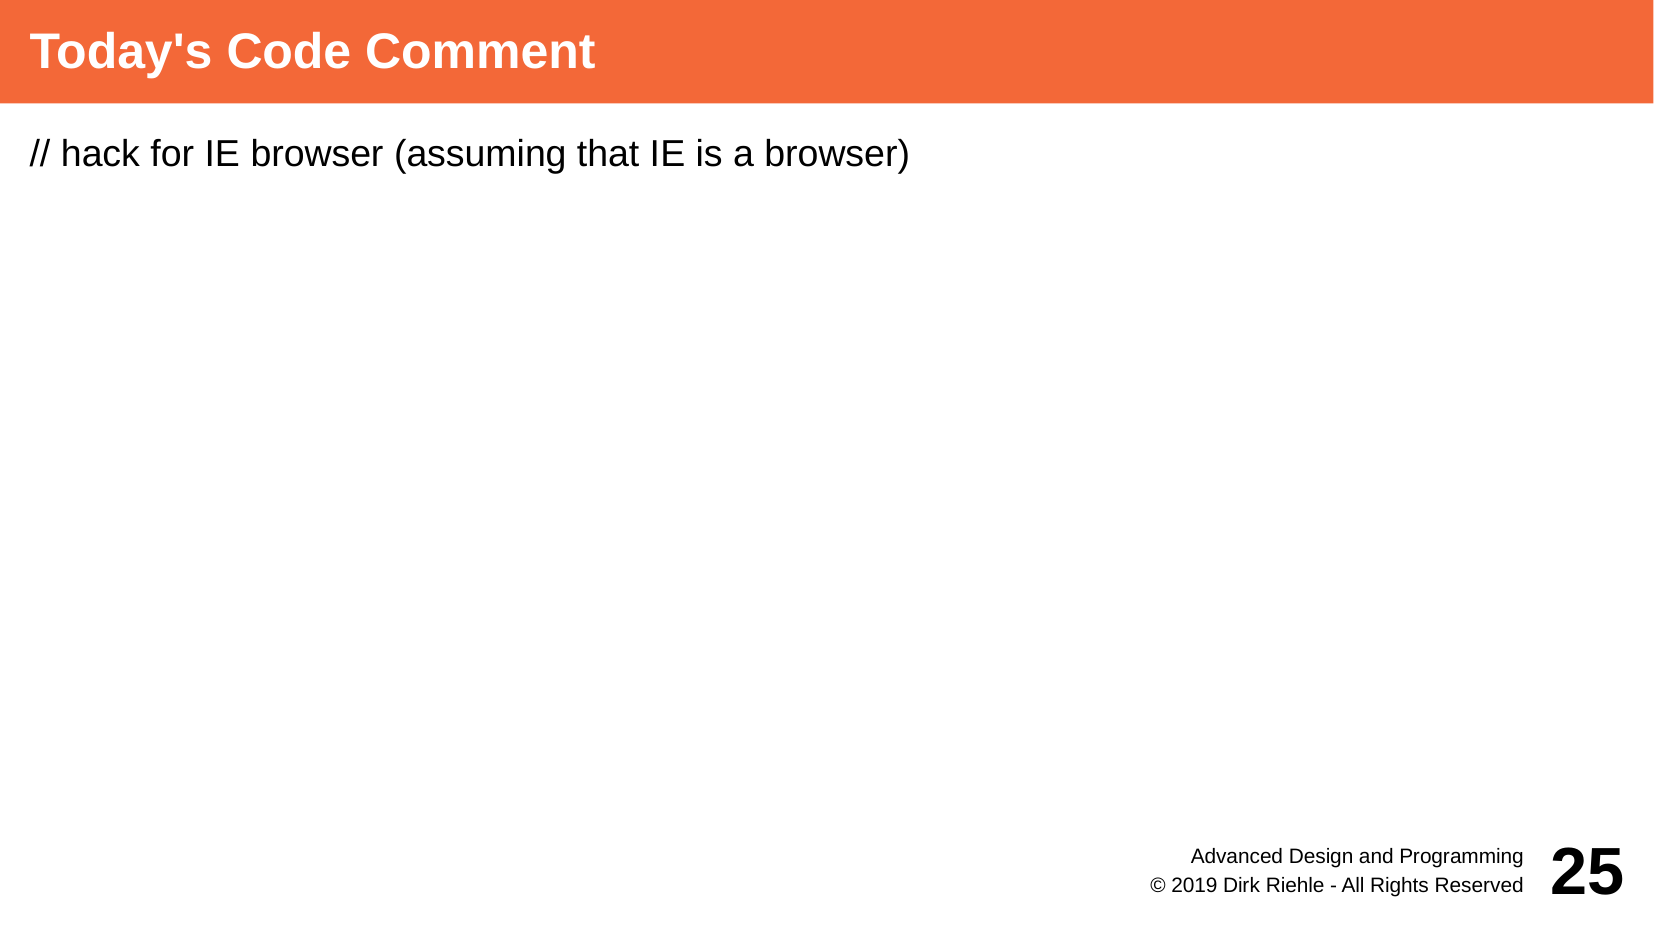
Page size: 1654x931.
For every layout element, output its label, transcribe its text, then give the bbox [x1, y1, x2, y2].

title Today's Code Comment [0, 0, 1654, 104]
list // hack for IE browser (assuming that IE is a browser) [29, 132, 1625, 813]
